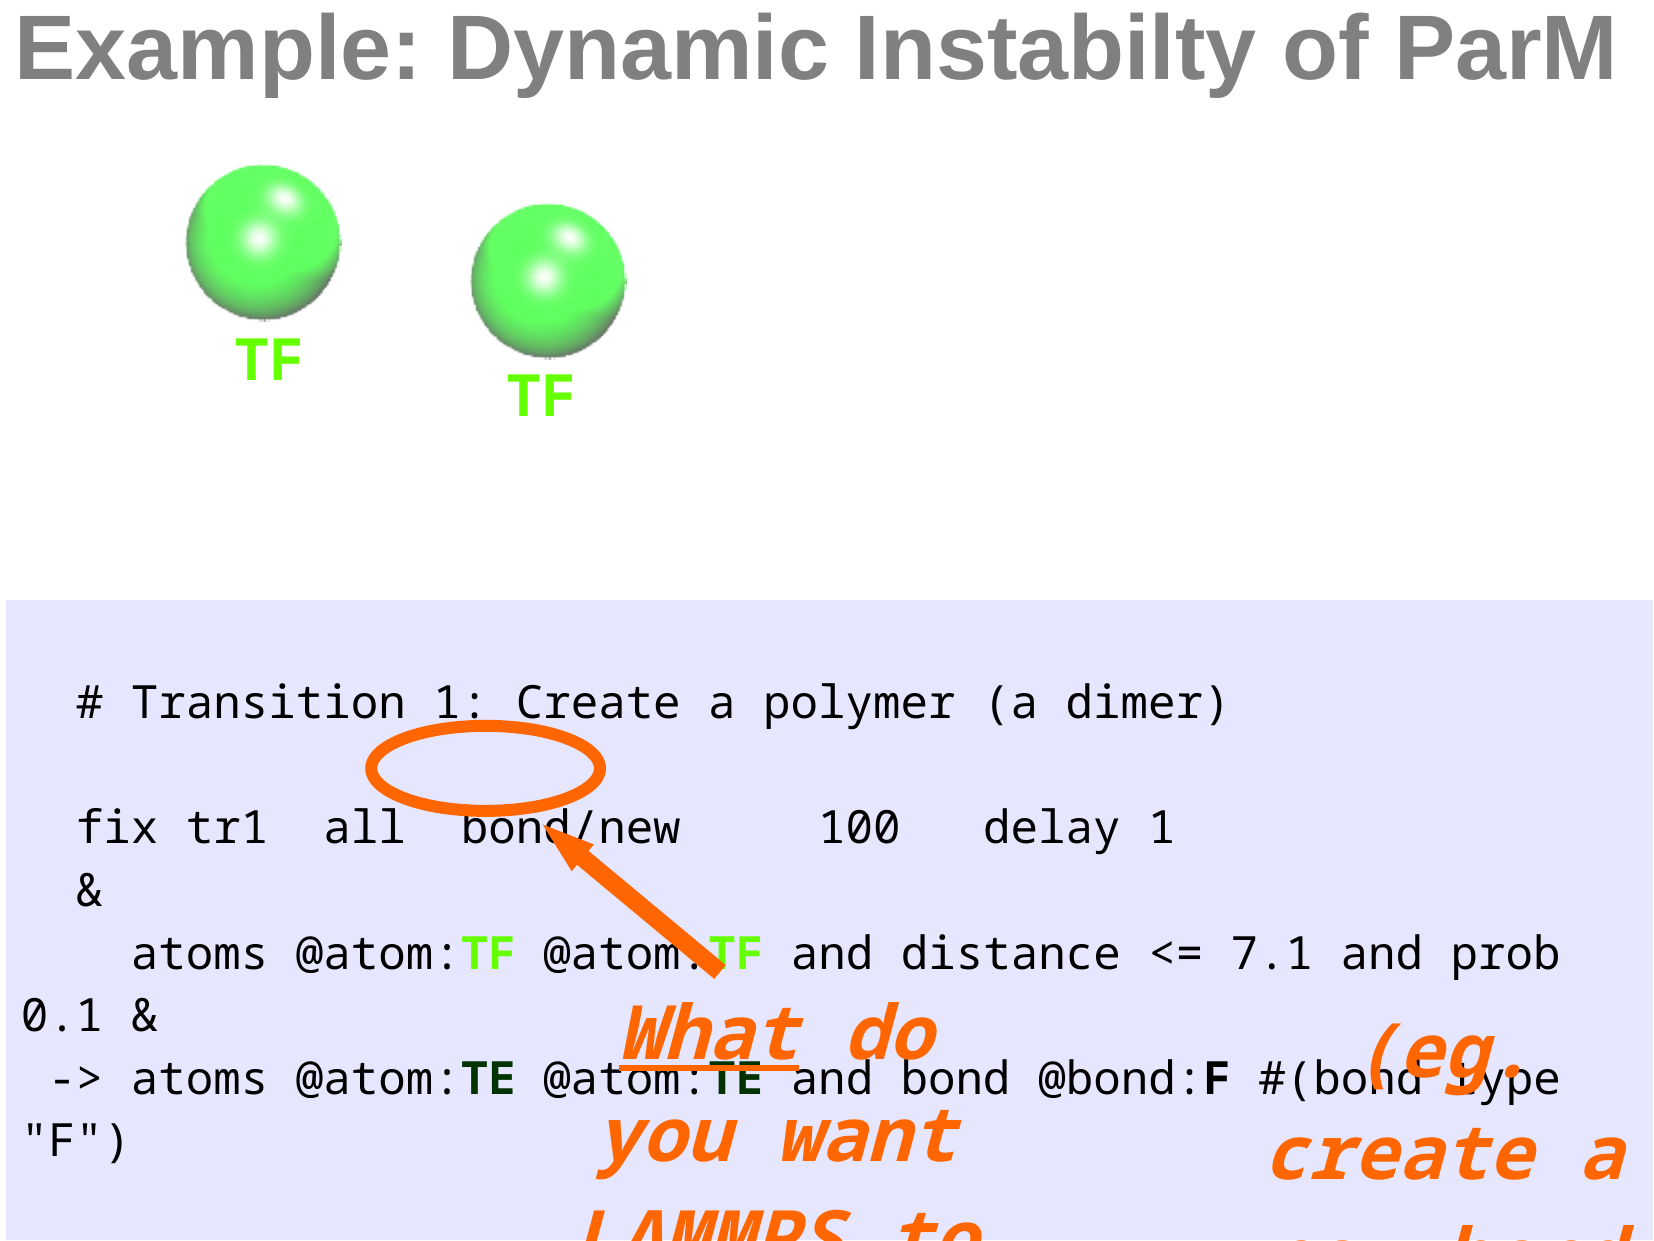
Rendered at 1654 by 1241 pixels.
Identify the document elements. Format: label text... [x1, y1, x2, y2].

text_box TF [436, 346, 647, 420]
text_box # Transition 1: Create a polymer (a dimer) fix tr1 all bond/new 100 delay 1 & atoms @atom:TF @atom:TF and distance <= 7.1 and prob 0.1 & -> atoms @atom:TE @atom:TE and bond @bond:F #(bond type "F") [6, 600, 1654, 1241]
picture [470, 203, 627, 361]
text_box TF [165, 311, 376, 385]
picture [185, 164, 342, 311]
text_box What do you want LAMMPS to do? [540, 971, 1013, 1227]
text_box Example: Dynamic Instabilty of ParM [0, 0, 1635, 140]
text_box (eg. create a new bond bond) [1192, 990, 1654, 1241]
